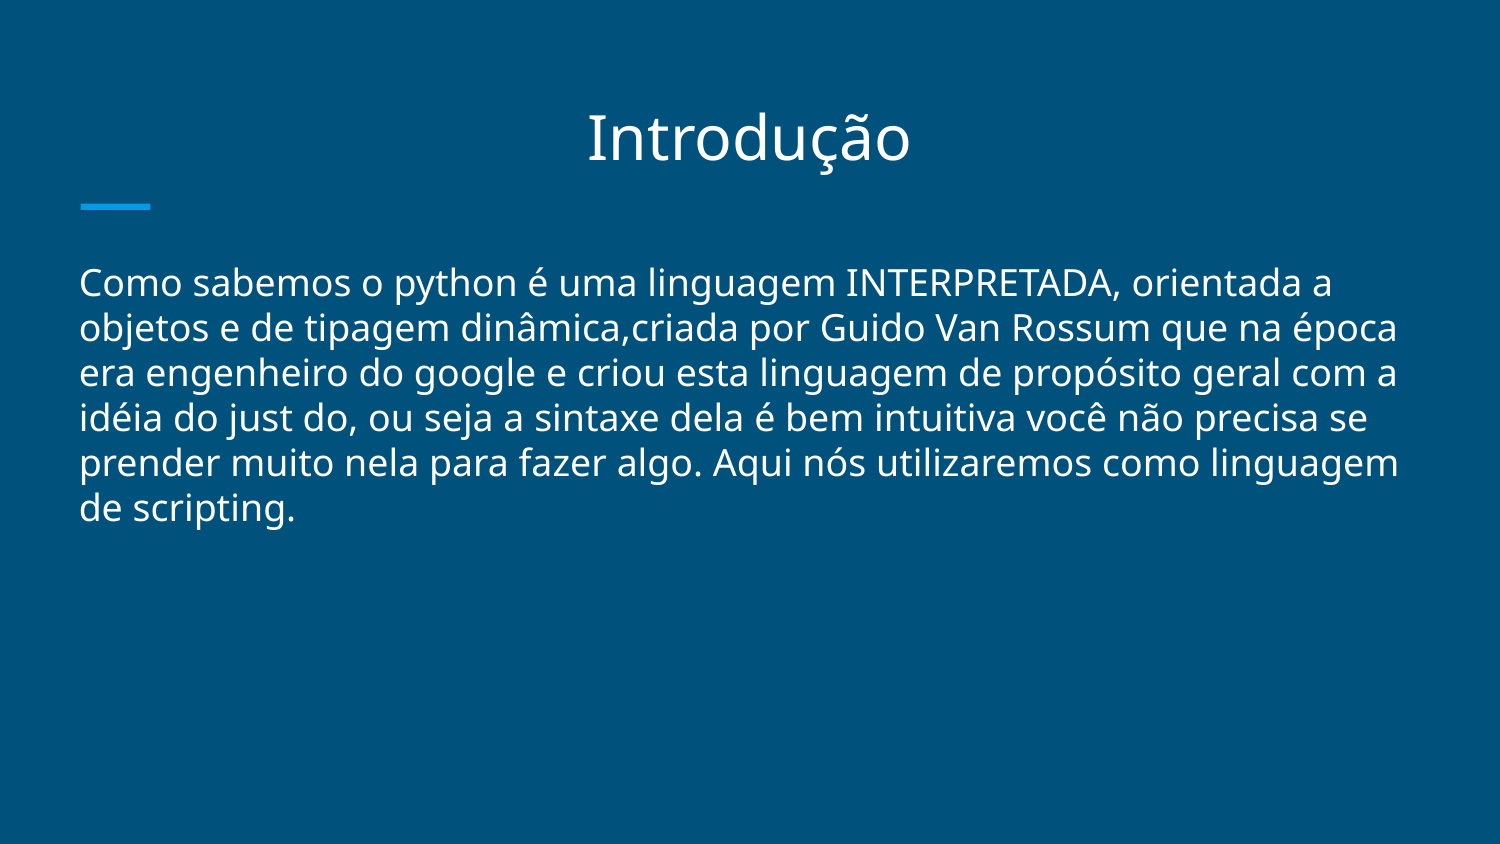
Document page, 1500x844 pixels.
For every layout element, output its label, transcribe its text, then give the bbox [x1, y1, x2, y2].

title Introdução [63, 75, 1437, 188]
list Como sabemos o python é uma linguagem INTERPRETADA, orientada a objetos e de tipagem dinâmica,criada por Guido Van Rossum que na época era engenheiro do google e criou esta linguagem de propósito geral com a idéia do just do, ou seja a sintaxe dela é bem intuitiva você não precisa se prender muito nela para fazer algo. Aqui nós utilizaremos como linguagem de scripting. [63, 244, 1437, 750]
